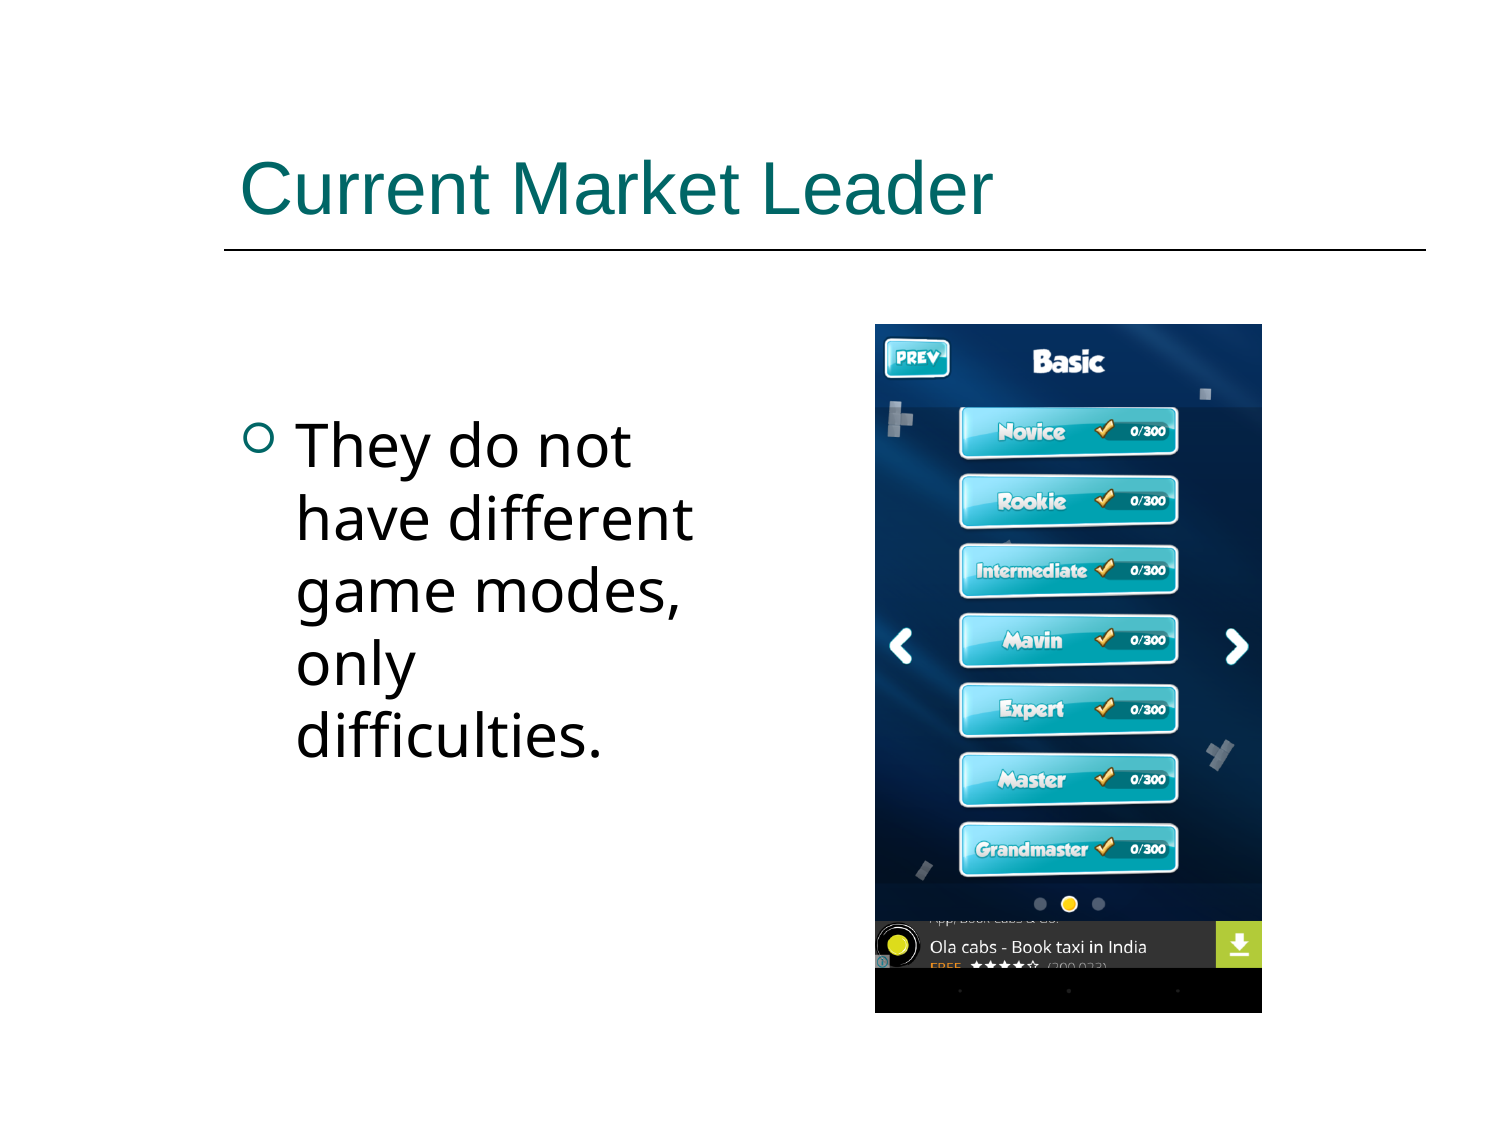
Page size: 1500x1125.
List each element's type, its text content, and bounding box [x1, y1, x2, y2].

text_box Current Market Leader [224, 49, 1425, 237]
picture [875, 324, 1262, 1013]
text_box They do not have different game modes, only difficulties. [224, 399, 751, 1076]
